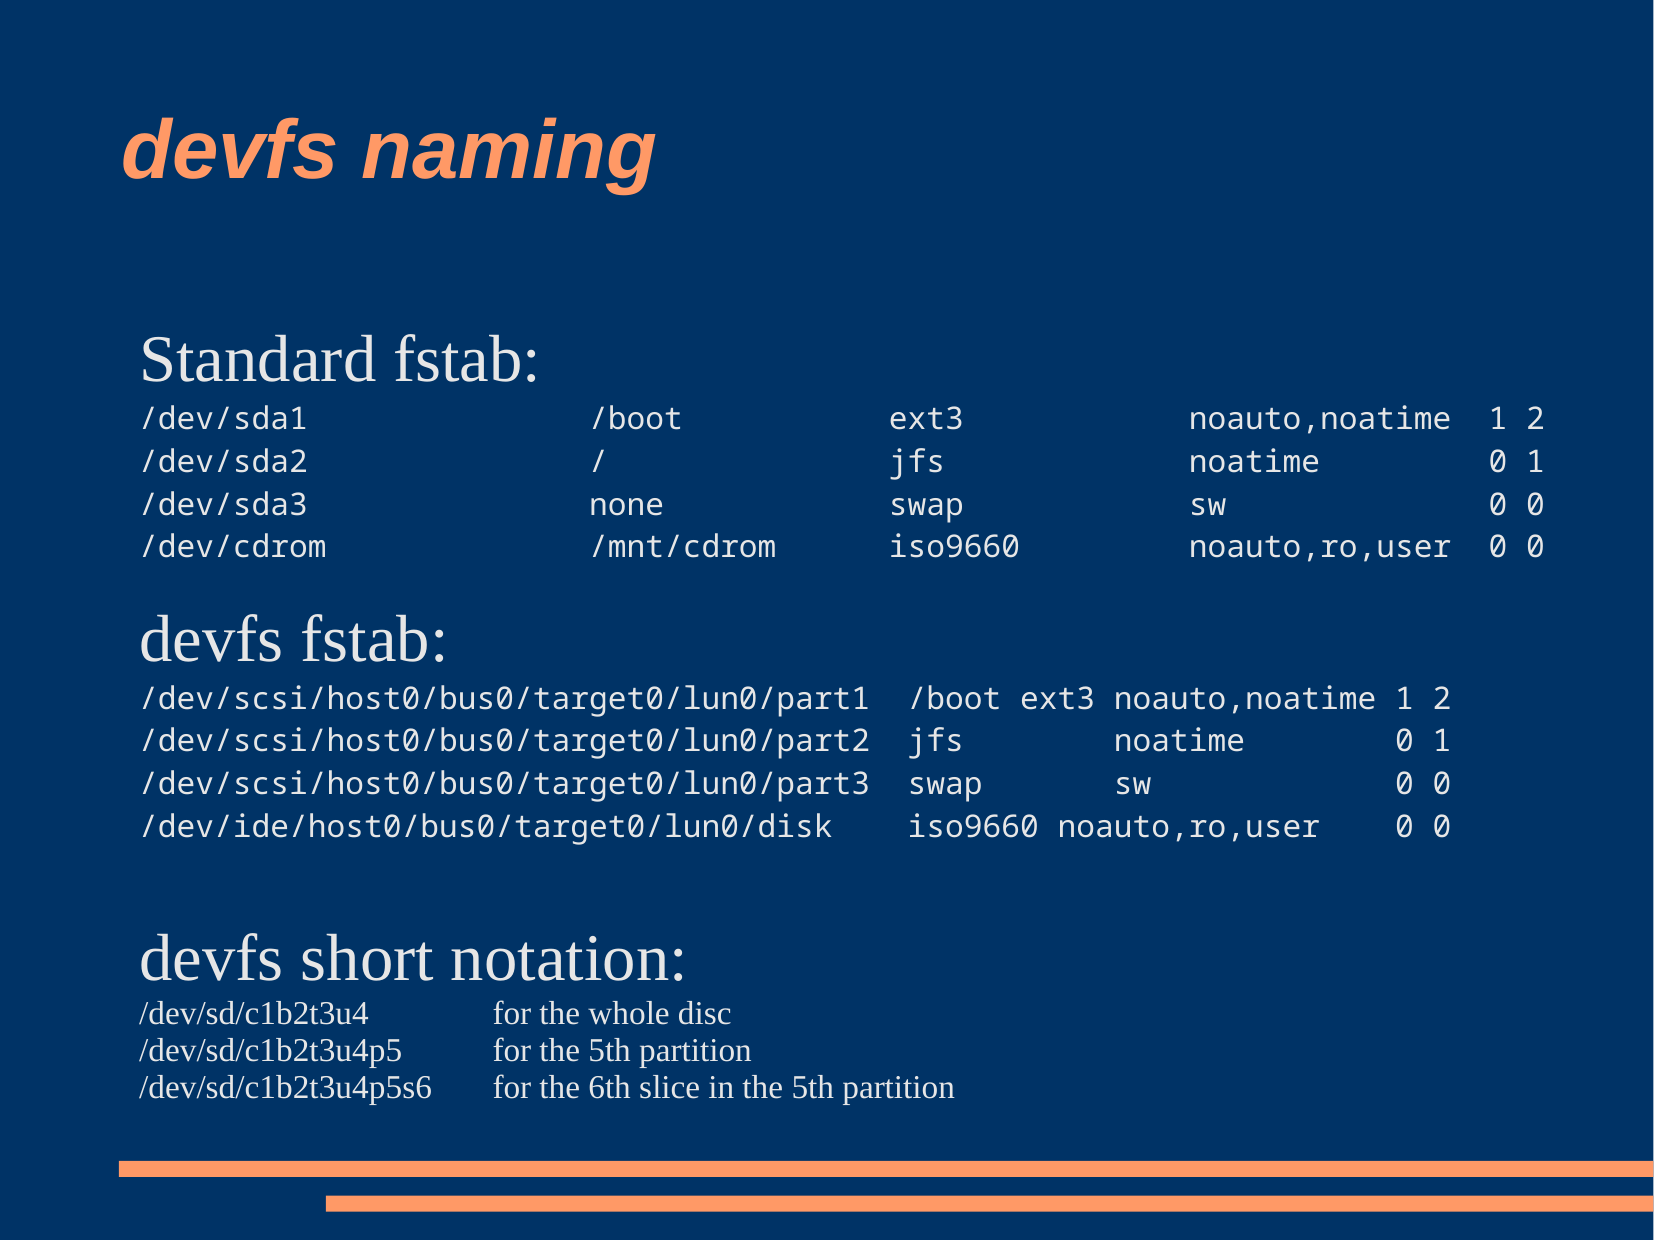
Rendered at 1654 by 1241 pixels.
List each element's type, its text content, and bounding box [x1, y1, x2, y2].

title devfs naming [121, 46, 1534, 254]
list Standard fstab: /dev/sda1 /boot ext3 noauto,noatime 1 2 /dev/sda2 / jfs noatime 0 1 /dev/sda3 none swap sw 0 0 /dev/cdrom /mnt/cdrom iso9660 noauto,ro,user 0 0 devfs fstab: /dev/scsi/host0/bus0/target0/lun0/part1 /boot ext3 noauto,noatime 1 2 /dev/scsi/host0/bus0/target0/lun0/part2 jfs noatime 0 1 /dev/scsi/host0/bus0/target0/lun0/part3 swap sw 0 0 /dev/ide/host0/bus0/target0/lun0/disk iso9660 noauto,ro,user 0 0 devfs short notation: /dev/sd/c1b2t3u4 for the whole disc /dev/sd/c1b2t3u4p5 for the 5th partition /dev/sd/c1b2t3u4p5s6 for the 6th slice in the 5th partition [121, 322, 1561, 1133]
